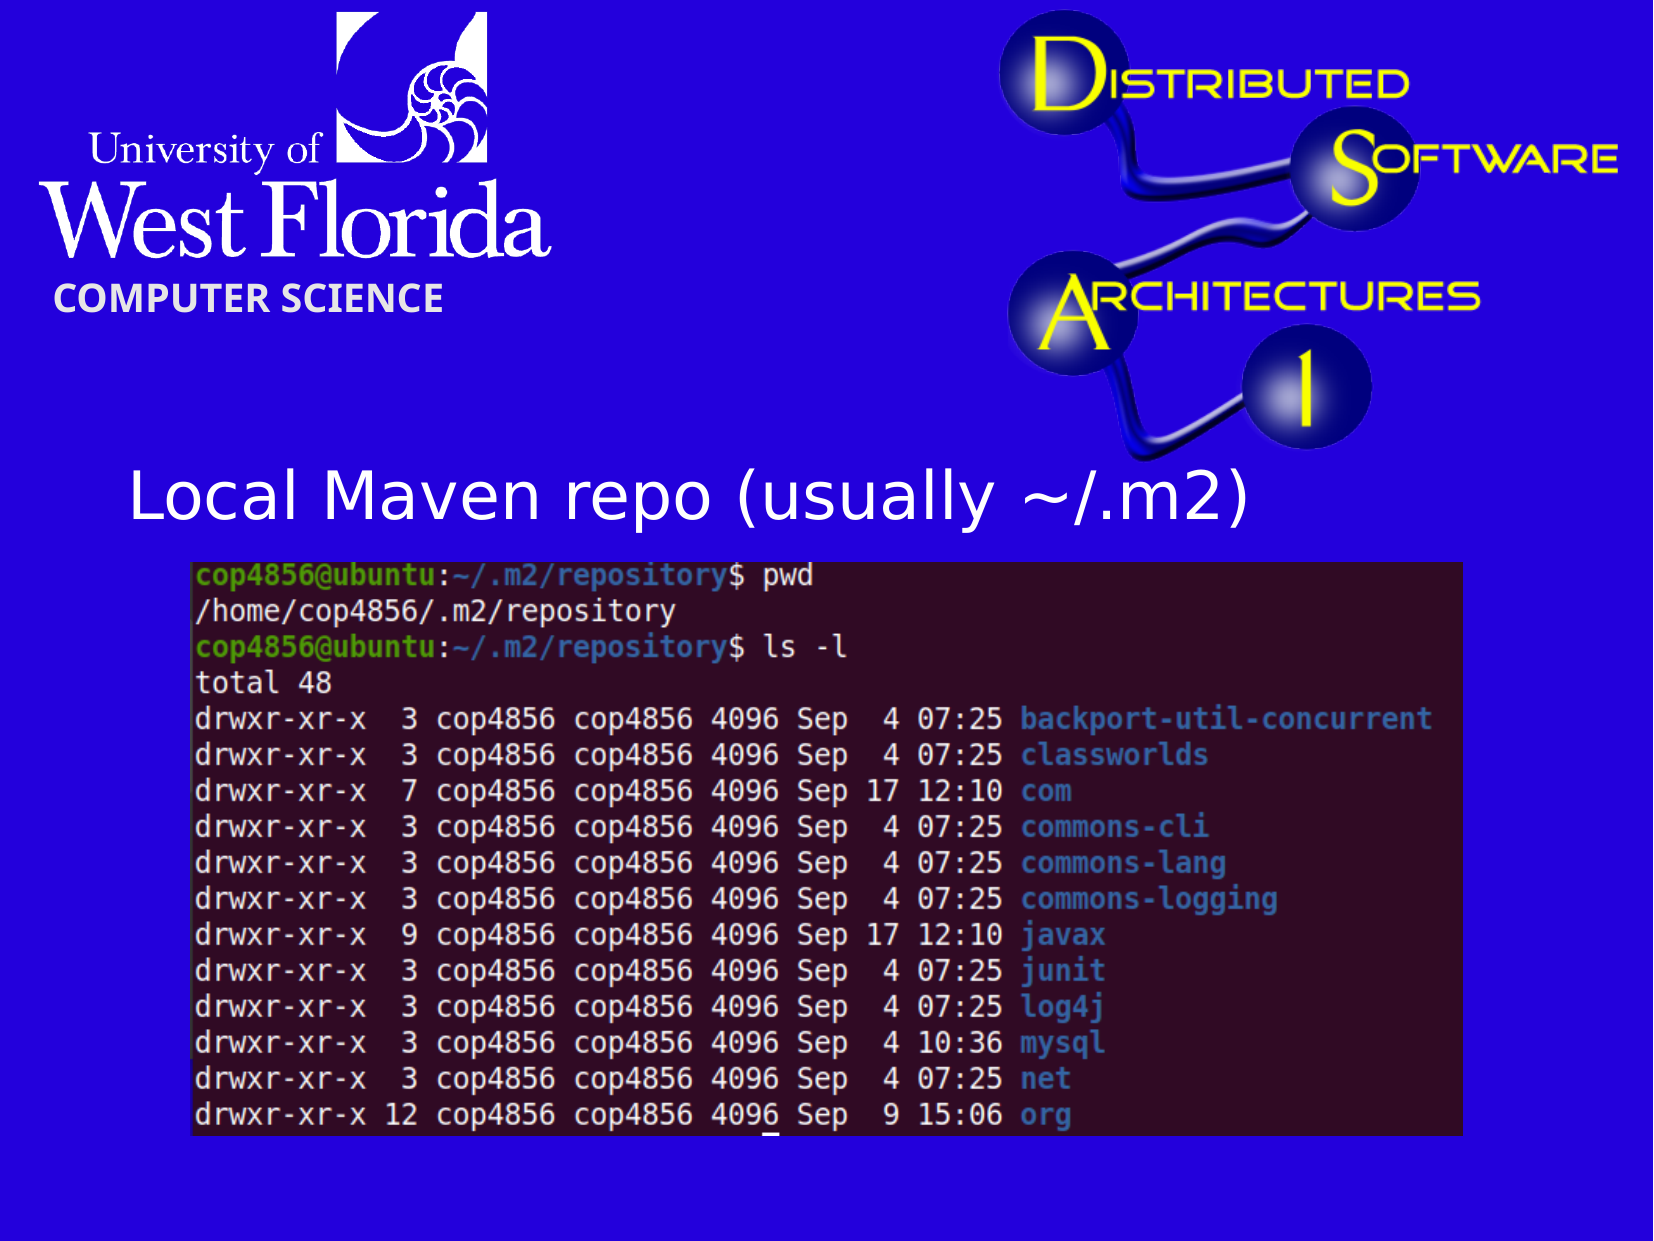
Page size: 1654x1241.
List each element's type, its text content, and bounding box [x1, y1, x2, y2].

text_box Local Maven repo (usually ~/.m2) [112, 450, 1426, 1104]
text_box COMPUTER SCIENCE [37, 262, 563, 325]
picture [190, 562, 1463, 1136]
picture [910, 0, 1653, 506]
picture [37, 0, 559, 262]
